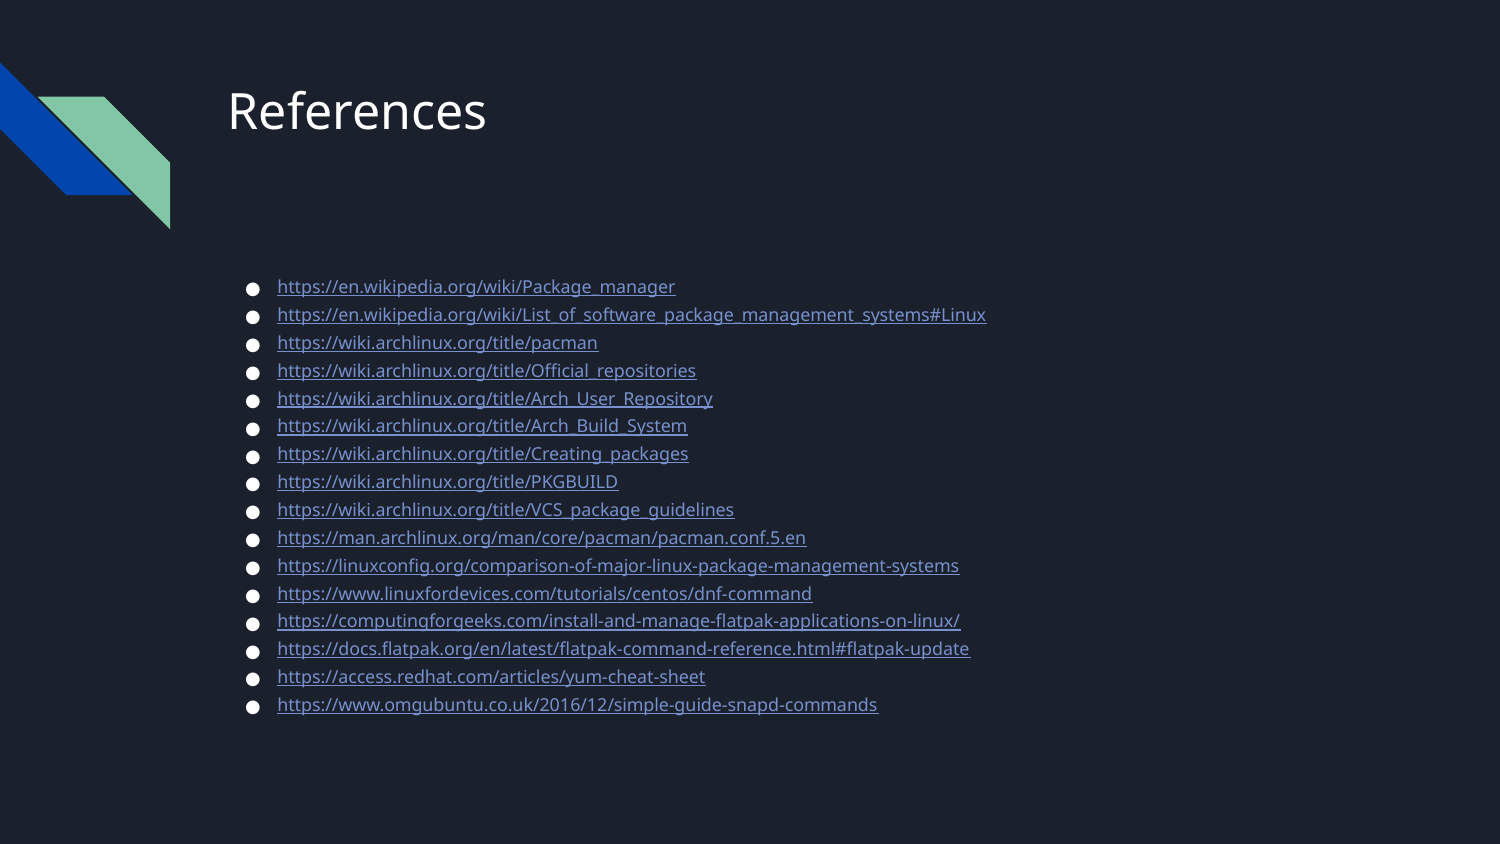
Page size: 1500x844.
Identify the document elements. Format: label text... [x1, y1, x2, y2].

list https://en.wikipedia.org/wiki/Package_manager https://en.wikipedia.org/wiki/List_of_software_package_management_systems#Linux https://wiki.archlinux.org/title/pacman https://wiki.archlinux.org/title/Official_repositories https://wiki.archlinux.org/title/Arch_User_Repository https://wiki.archlinux.org/title/Arch_Build_System https://wiki.archlinux.org/title/Creating_packages https://wiki.archlinux.org/title/PKGBUILD https://wiki.archlinux.org/title/VCS_package_guidelines https://man.archlinux.org/man/core/pacman/pacman.conf.5.en https://linuxconfig.org/comparison-of-major-linux-package-management-systems https://www.linuxfordevices.com/tutorials/centos/dnf-command https://computingforgeeks.com/install-and-manage-flatpak-applications-on-linux/ https://docs.flatpak.org/en/latest/flatpak-command-reference.html#flatpak-update https://access.redhat.com/articles/yum-cheat-sheet https://www.omgubuntu.co.uk/2016/12/simple-guide-snapd-commands [212, 257, 1368, 735]
title References [212, 64, 1368, 215]
